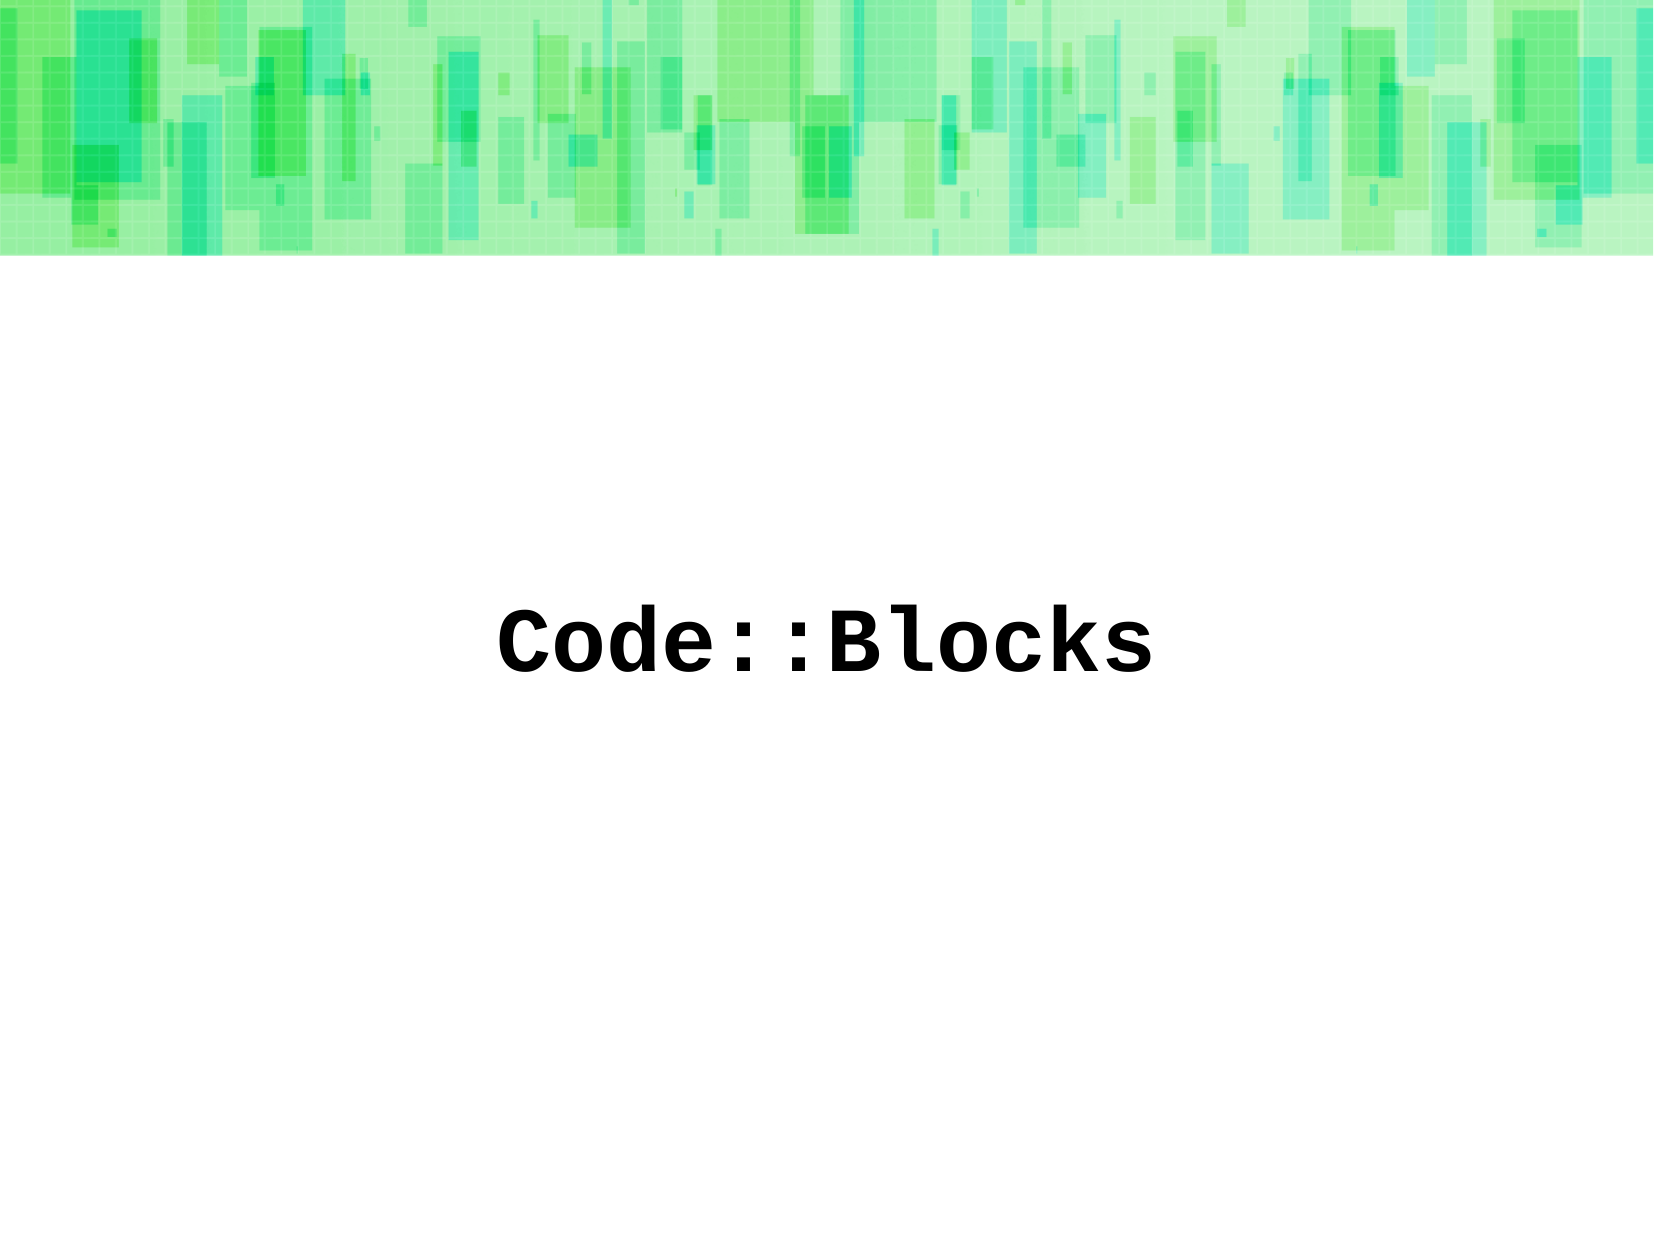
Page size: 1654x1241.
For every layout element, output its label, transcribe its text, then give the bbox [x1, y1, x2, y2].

subtitle Code::Blocks [82, 285, 1571, 1010]
picture [0, 0, 1654, 1241]
